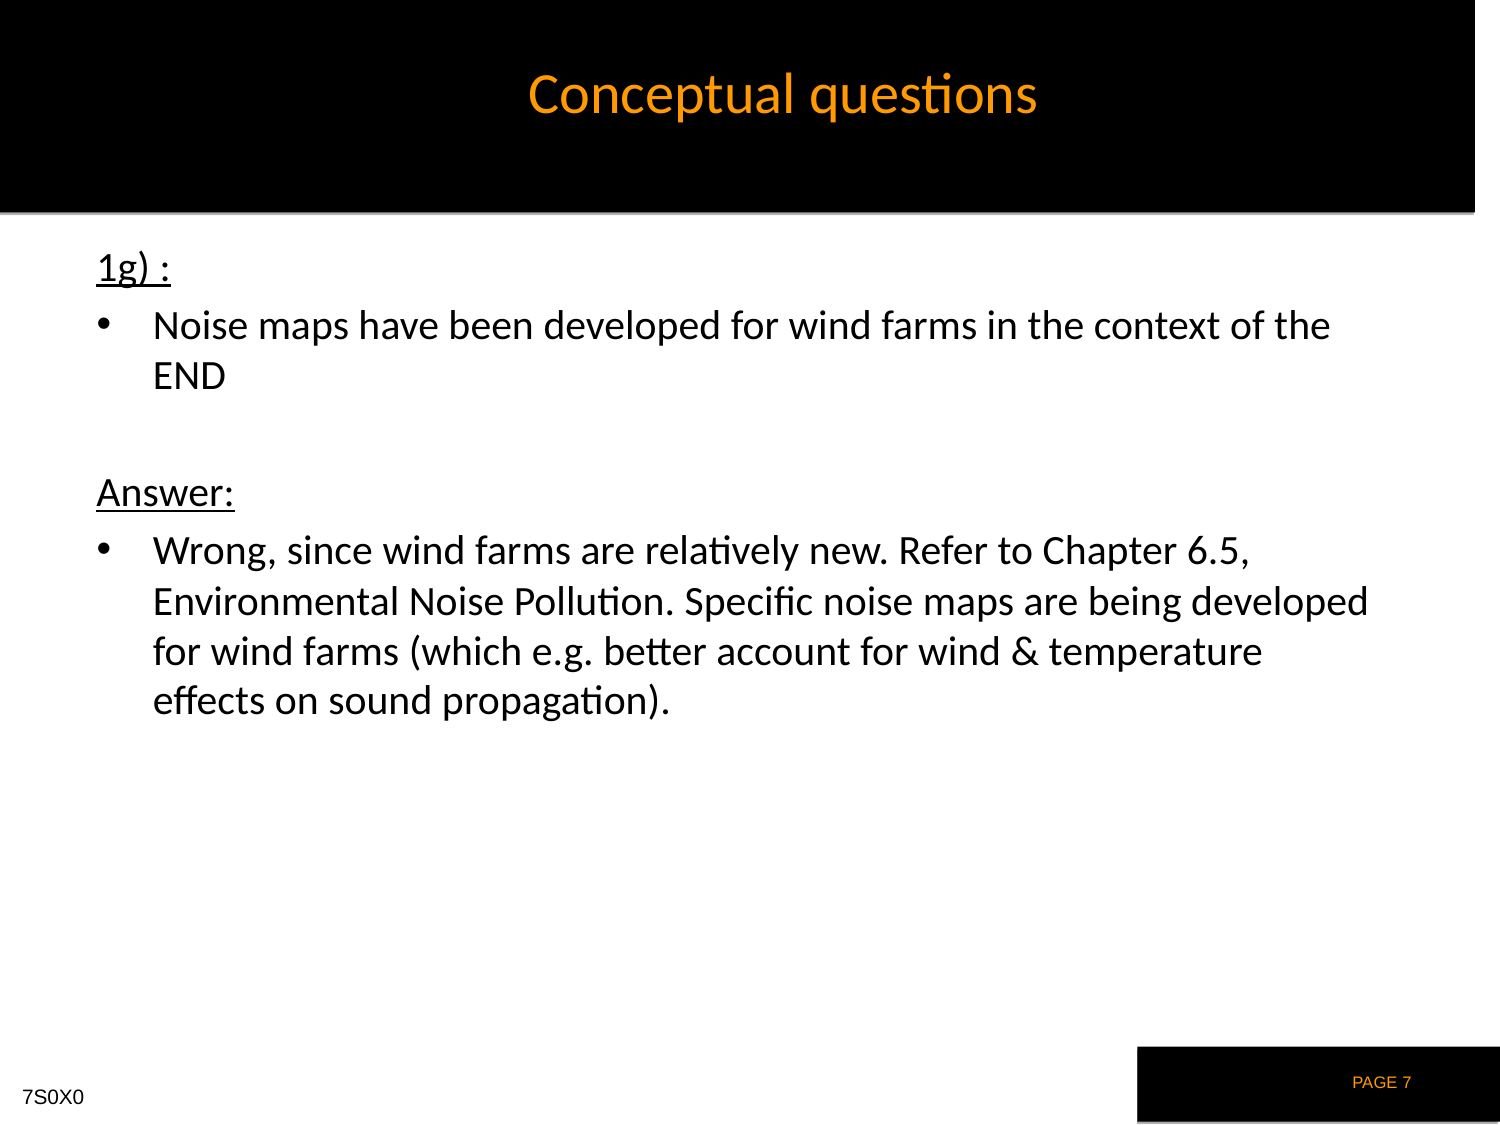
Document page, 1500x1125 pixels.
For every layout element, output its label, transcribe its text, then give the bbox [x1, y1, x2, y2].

text_box Conceptual questions [125, 48, 1442, 200]
text_box [1137, 1046, 1500, 1122]
text_box 7S0X0 [22, 1080, 613, 1112]
text_box PAGE 7 [1352, 1066, 1453, 1098]
text_box [0, 0, 1475, 213]
list 1g) : Noise maps have been developed for wind farms in the context of the END Answer: Wrong, since wind farms are relatively new. Refer to Chapter 6.5, Environmental Noise Pollution. Specific noise maps are being developed for wind farms (which e.g. better account for wind & temperature effects on sound propagation). [81, 232, 1394, 882]
